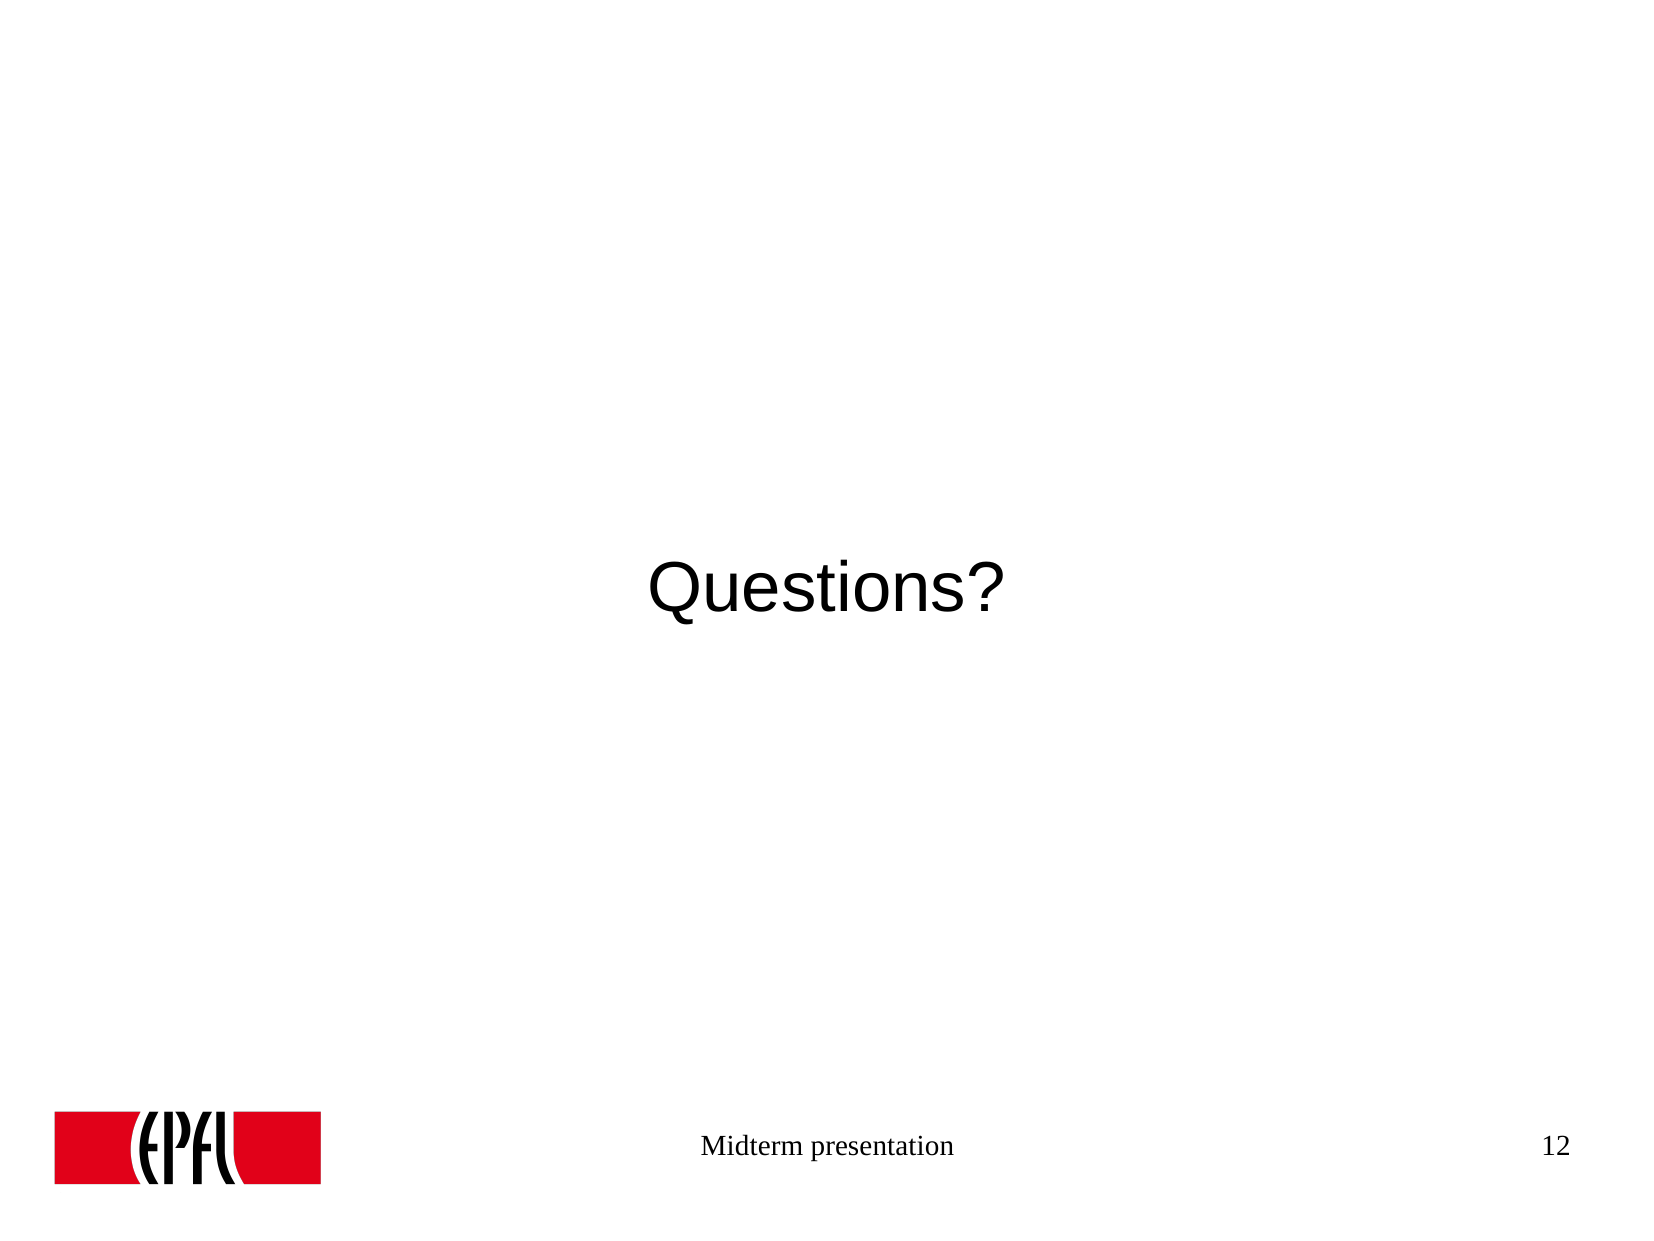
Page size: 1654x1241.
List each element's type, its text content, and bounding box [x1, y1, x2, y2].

subtitle Questions? [82, 177, 1571, 997]
picture [47, 1104, 328, 1193]
